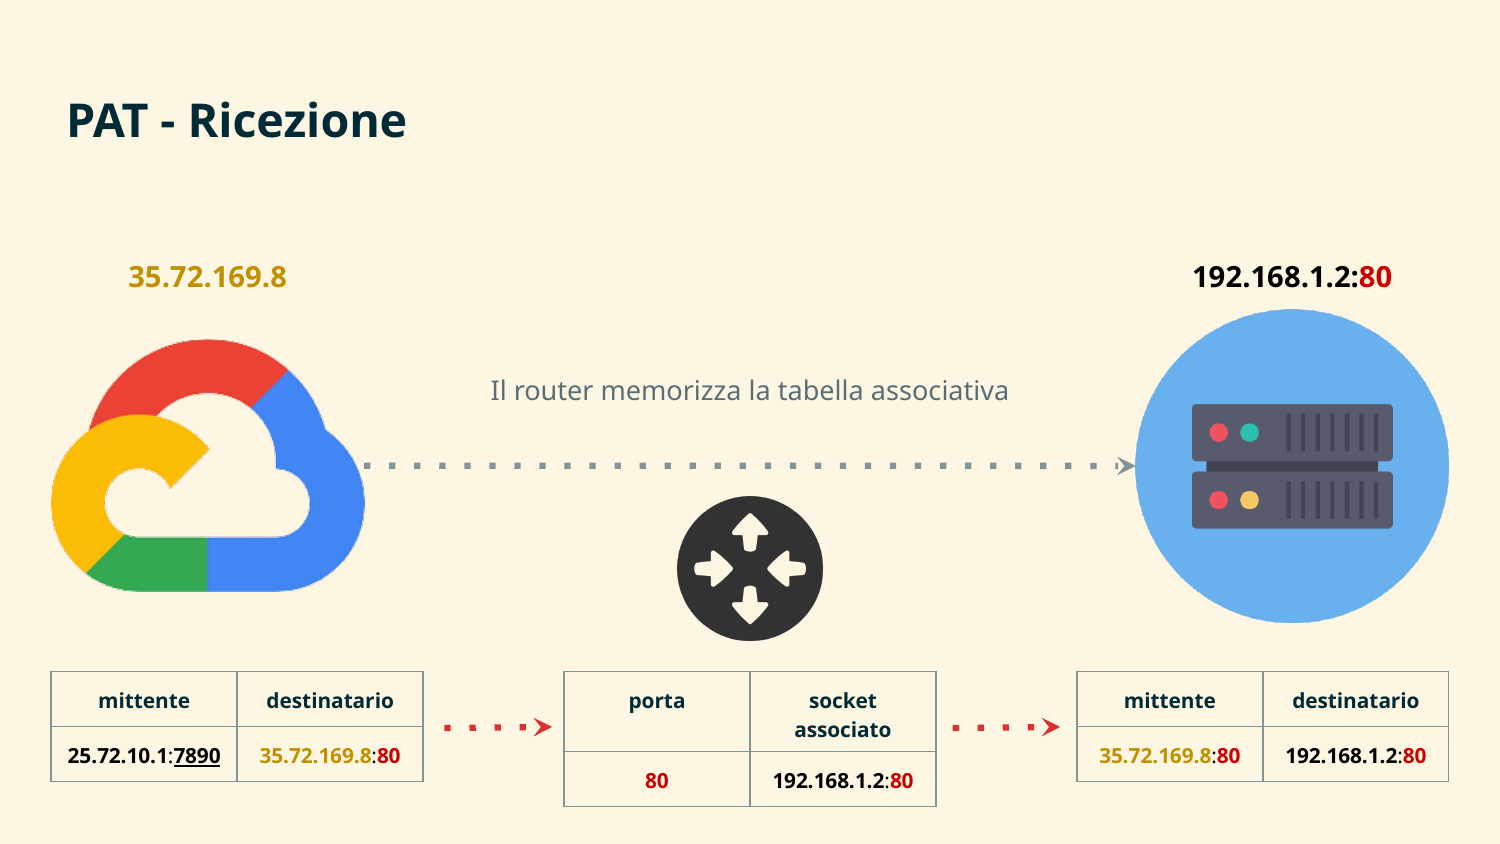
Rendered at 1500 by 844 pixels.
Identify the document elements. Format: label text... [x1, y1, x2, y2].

table_header socket associato [751, 672, 935, 751]
table_cell 35.72.169.8:80 [238, 727, 422, 781]
table_header destinatario [238, 672, 422, 726]
table_cell 25.72.10.1:7890 [52, 727, 236, 781]
table_cell 35.72.169.8:80 [1078, 727, 1262, 781]
table_cell 192.168.1.2:80 [1264, 727, 1448, 781]
text_box 35.72.169.8 [101, 243, 315, 309]
table_header destinatario [1264, 672, 1448, 726]
table_header mittente [52, 672, 236, 726]
text_box Il router memorizza la tabella associativa [468, 358, 1032, 422]
table_header mittente [1078, 672, 1262, 726]
picture [1135, 309, 1449, 623]
table_header porta [565, 672, 749, 751]
picture [677, 496, 823, 641]
text_box 192.168.1.2:80 [1172, 243, 1412, 309]
table_cell 80 [565, 752, 749, 806]
picture [51, 339, 365, 592]
table_cell 192.168.1.2:80 [751, 752, 935, 806]
title PAT - Ricezione [51, 72, 1449, 167]
